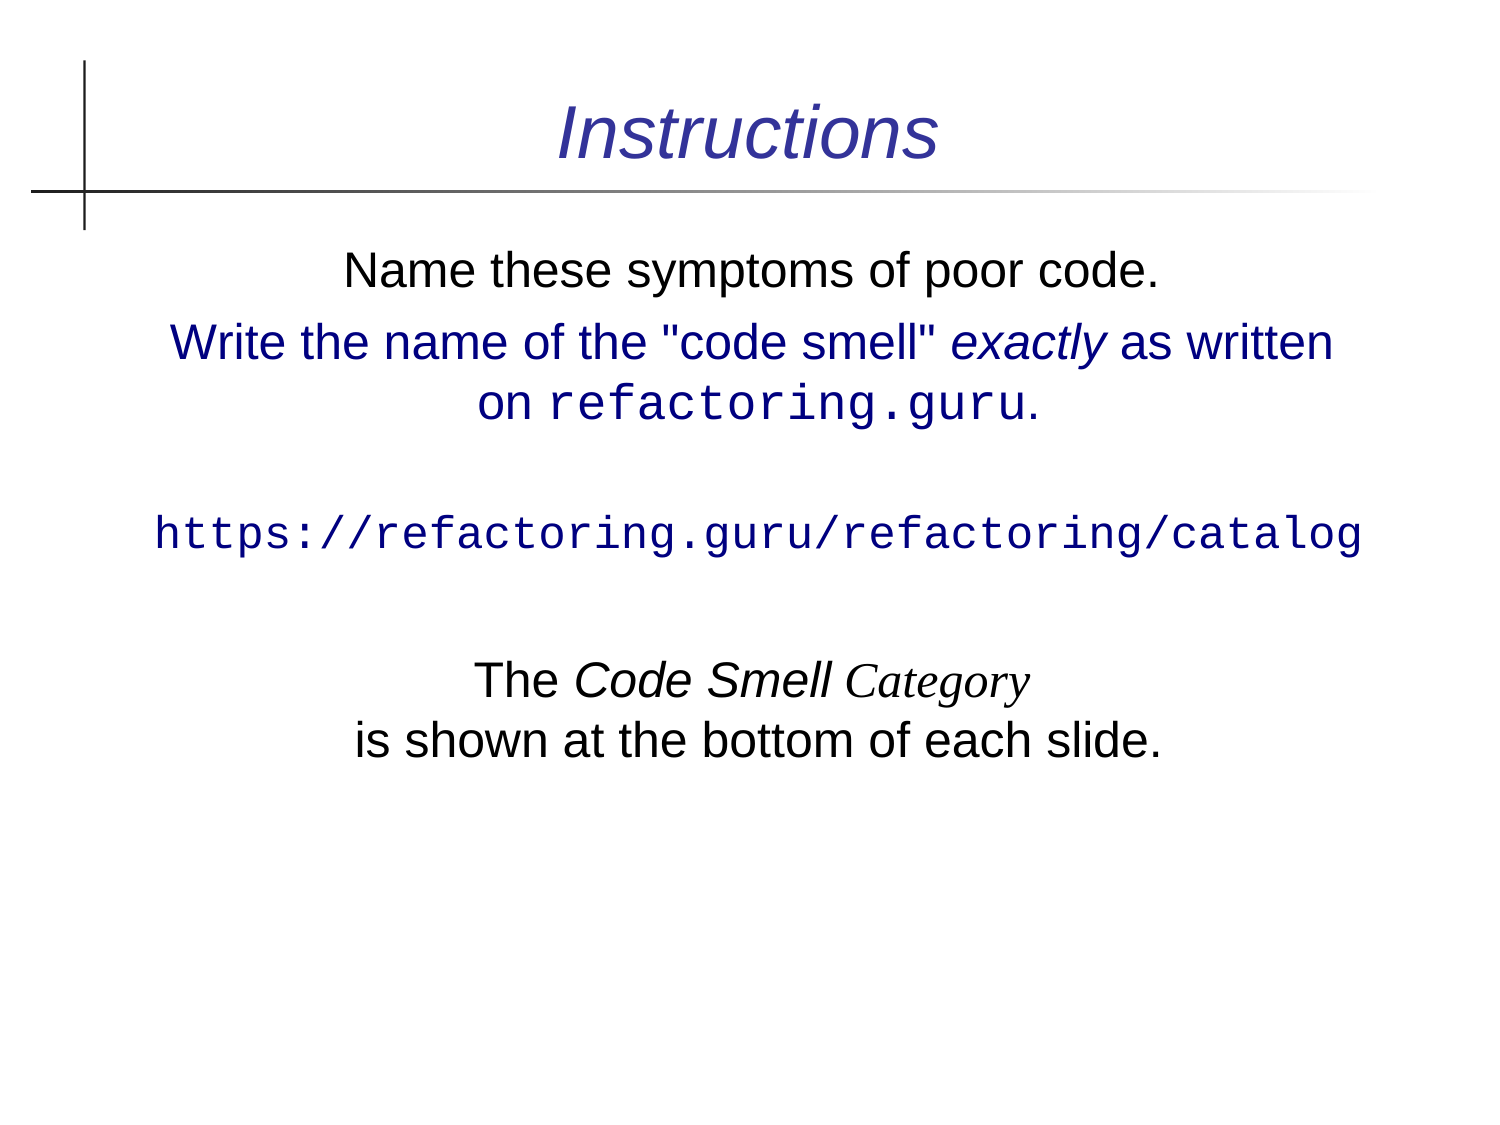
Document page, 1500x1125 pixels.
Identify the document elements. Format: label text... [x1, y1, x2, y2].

title Instructions [100, 42, 1397, 182]
list Name these symptoms of poor code. Write the name of the "code smell" exactly as written on refactoring.guru. https://refactoring.guru/refactoring/catalog The Code Smell Category is shown at the bottom of each slide. [110, 229, 1408, 1066]
